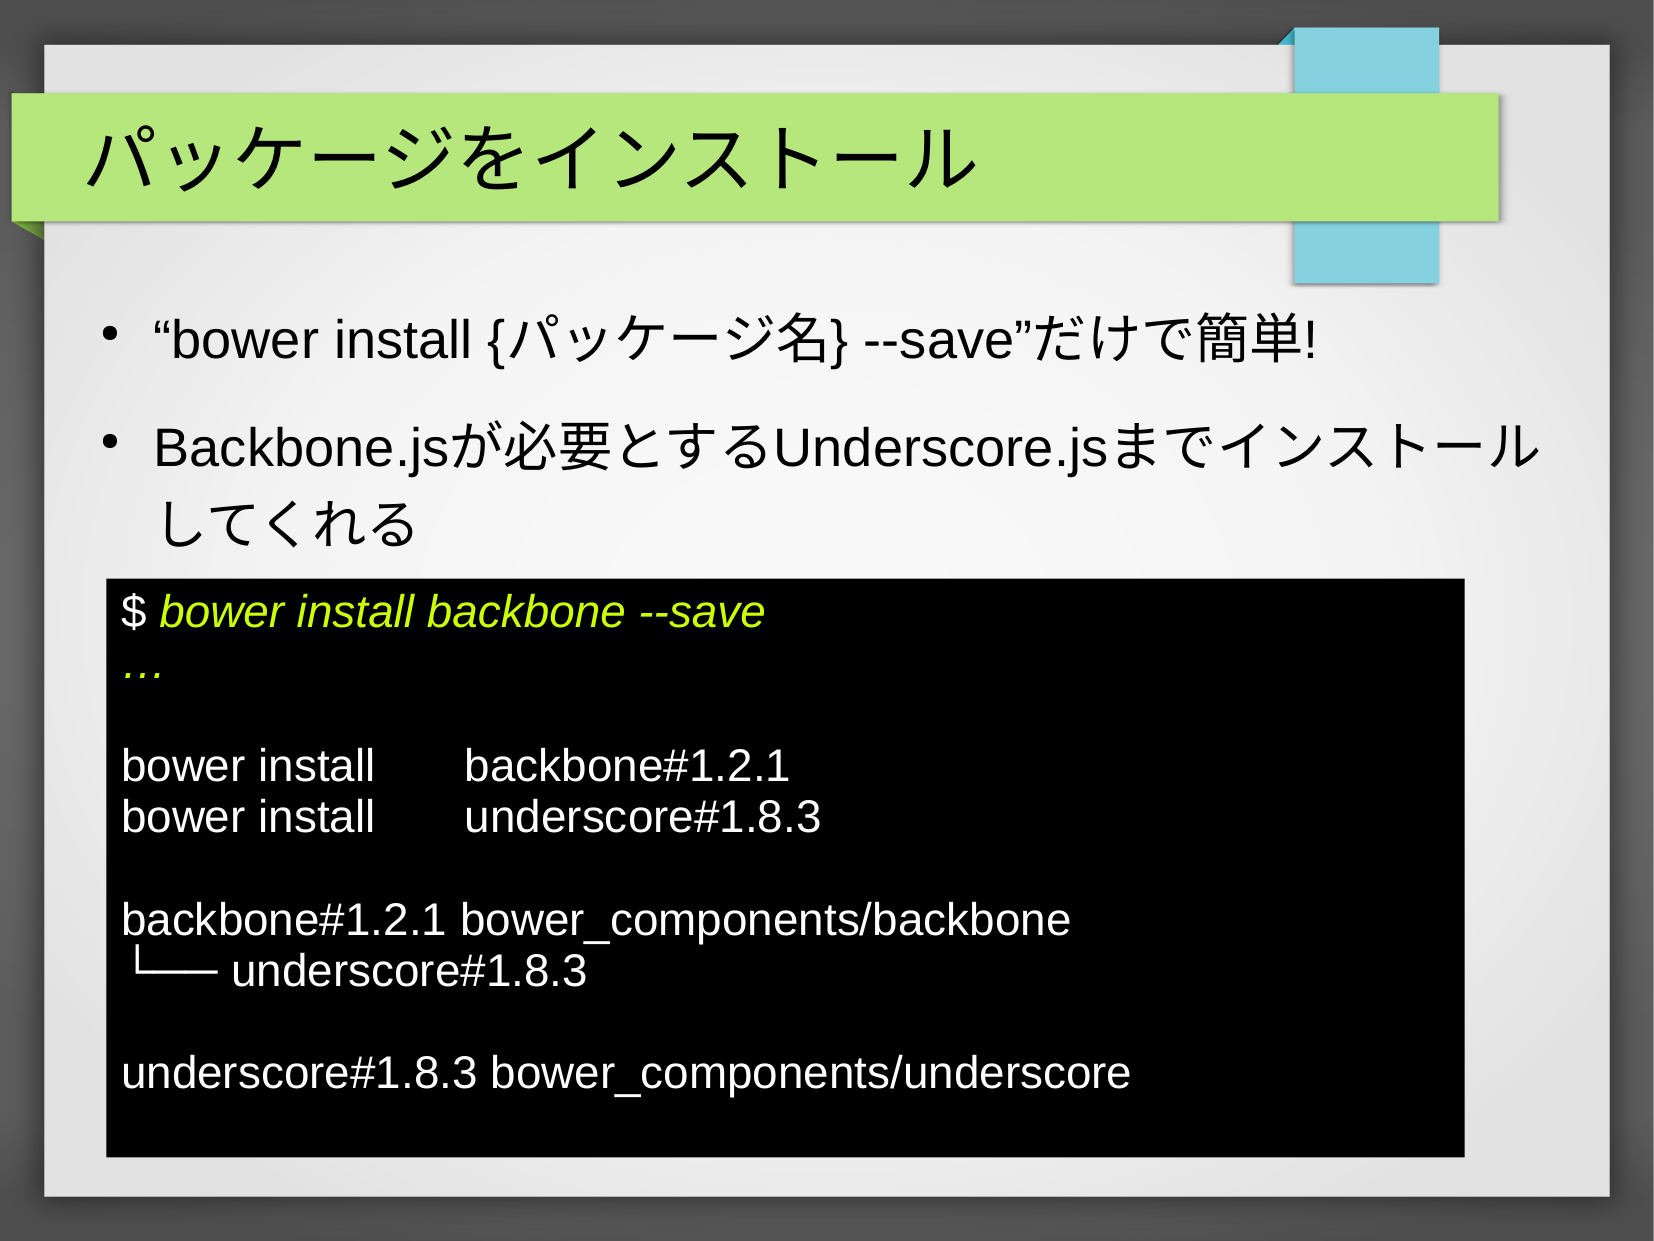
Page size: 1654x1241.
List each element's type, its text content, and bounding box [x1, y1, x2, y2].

list “bower install {パッケージ名} --save”だけで簡単! Backbone.jsが必要とするUnderscore.jsまでインストールしてくれる [82, 295, 1571, 1015]
picture [0, 0, 1654, 1241]
text_box $ bower install backbone --save … bower install backbone#1.2.1 bower install underscore#1.8.3 backbone#1.2.1 bower_components/backbone └── underscore#1.8.3 underscore#1.8.3 bower_components/underscore [106, 578, 1465, 1132]
title パッケージをインストール [82, 94, 1264, 213]
